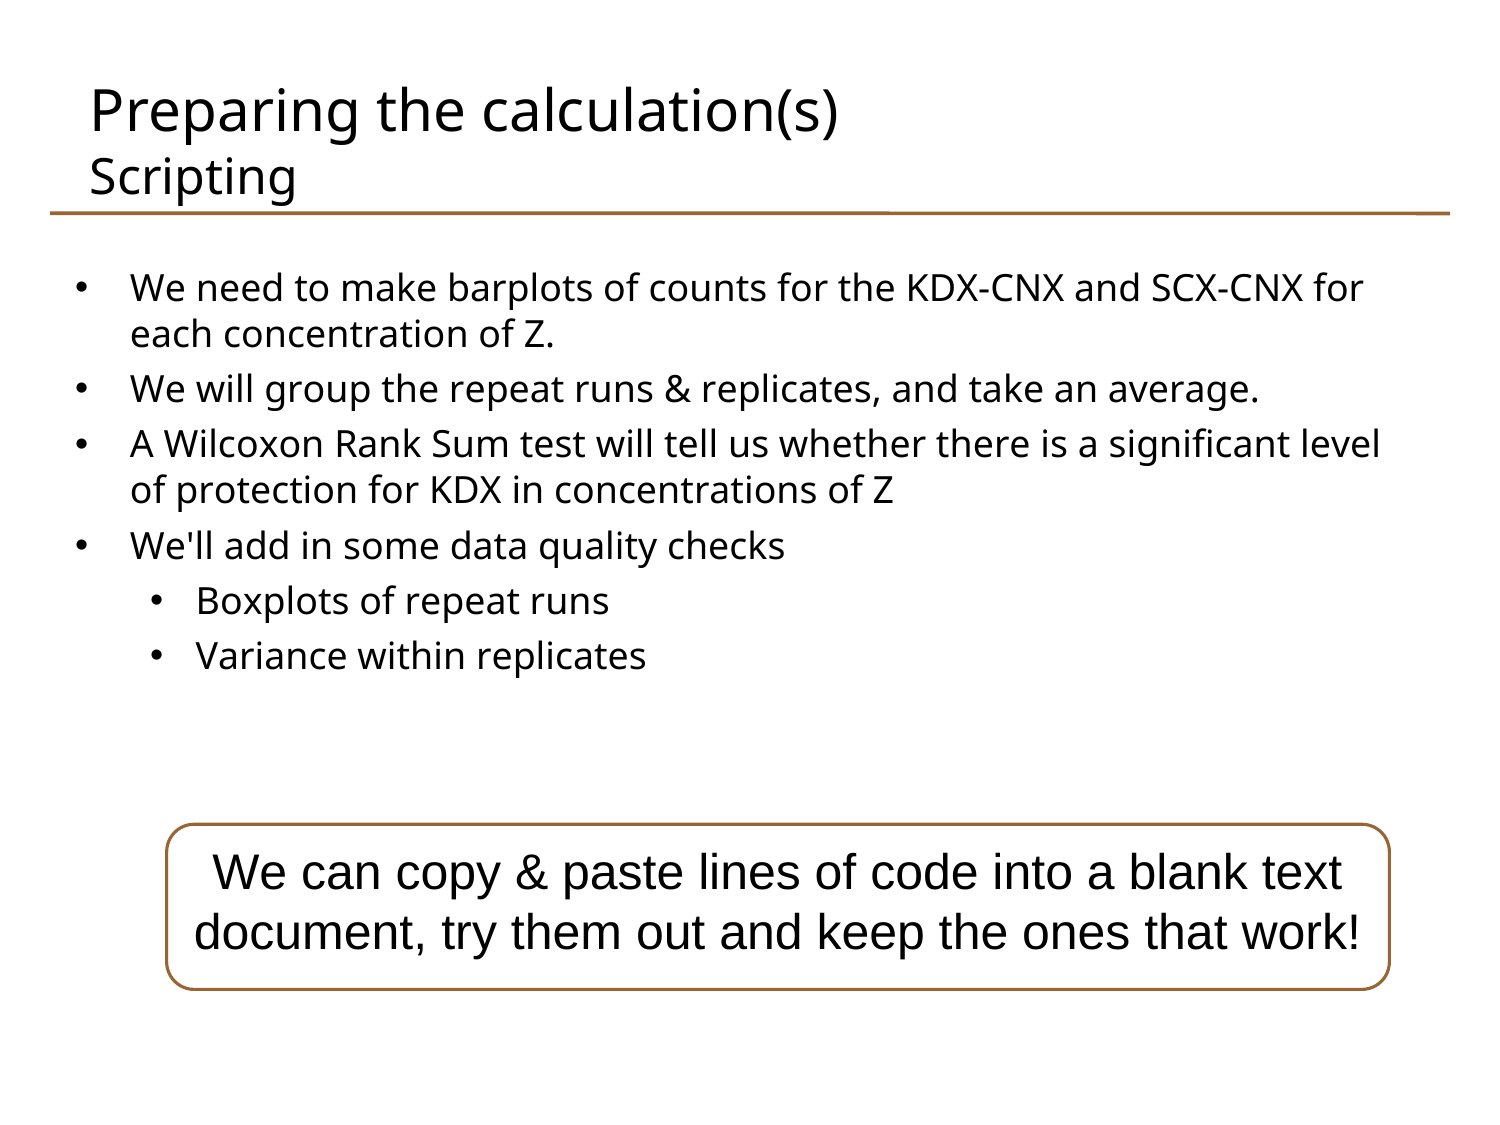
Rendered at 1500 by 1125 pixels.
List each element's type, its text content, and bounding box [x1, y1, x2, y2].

text_box Preparing the calculation(s) Scripting [75, 44, 1425, 233]
text_box We need to make barplots of counts for the KDX-CNX and SCX-CNX for each concentration of Z. We will group the repeat runs & replicates, and take an average. A Wilcoxon Rank Sum test will tell us whether there is a significant level of protection for KDX in concentrations of Z We'll add in some data quality checks Boxplots of repeat runs Variance within replicates [75, 263, 1425, 1006]
